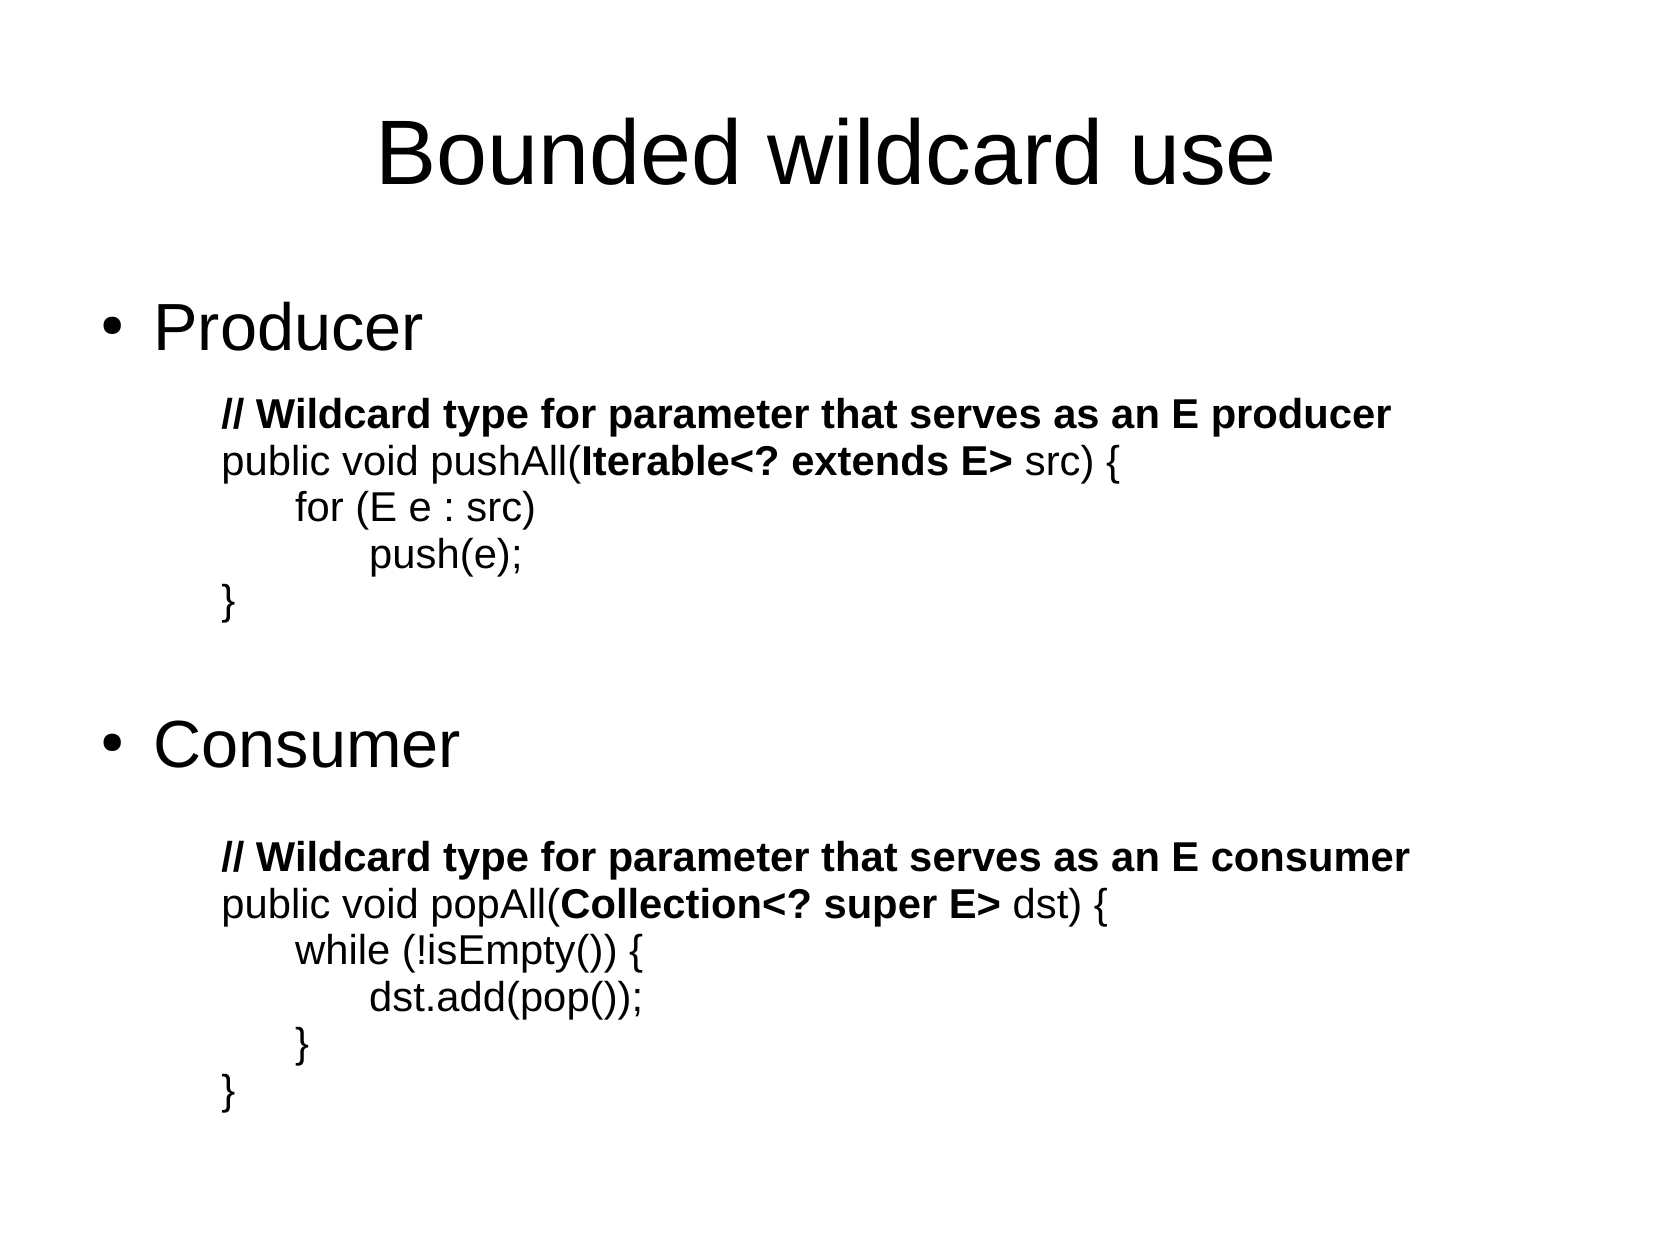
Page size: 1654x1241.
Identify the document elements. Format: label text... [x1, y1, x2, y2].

text_box // Wildcard type for parameter that serves as an E producer public void pushAll(Iterable<? extends E> src) { for (E e : src) push(e); } [206, 383, 1407, 635]
text_box // Wildcard type for parameter that serves as an E consumer public void popAll(Collection<? super E> dst) { while (!isEmpty()) { dst.add(pop()); } } [206, 826, 1425, 1124]
list Producer Consumer [82, 290, 1571, 1094]
title Bounded wildcard use [82, 56, 1571, 250]
